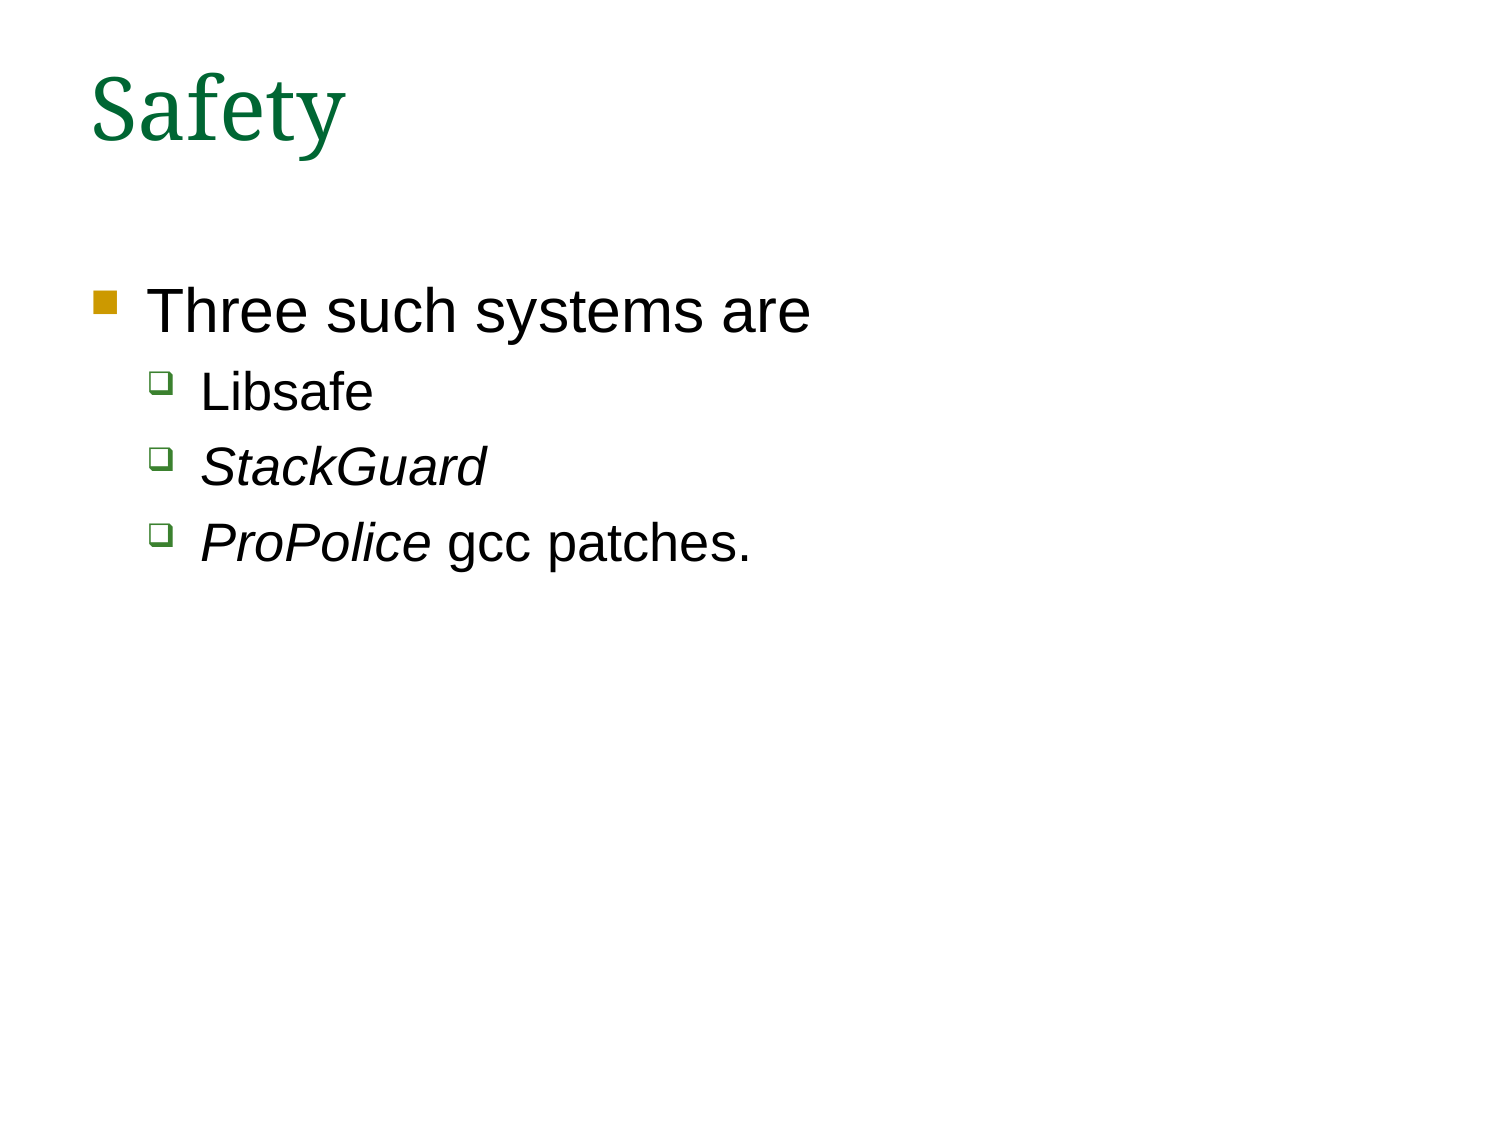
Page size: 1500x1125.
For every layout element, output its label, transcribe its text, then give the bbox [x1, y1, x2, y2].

list Three such systems are Libsafe StackGuard ProPolice gcc patches. [75, 262, 1425, 1006]
title Safety [75, 45, 1425, 233]
